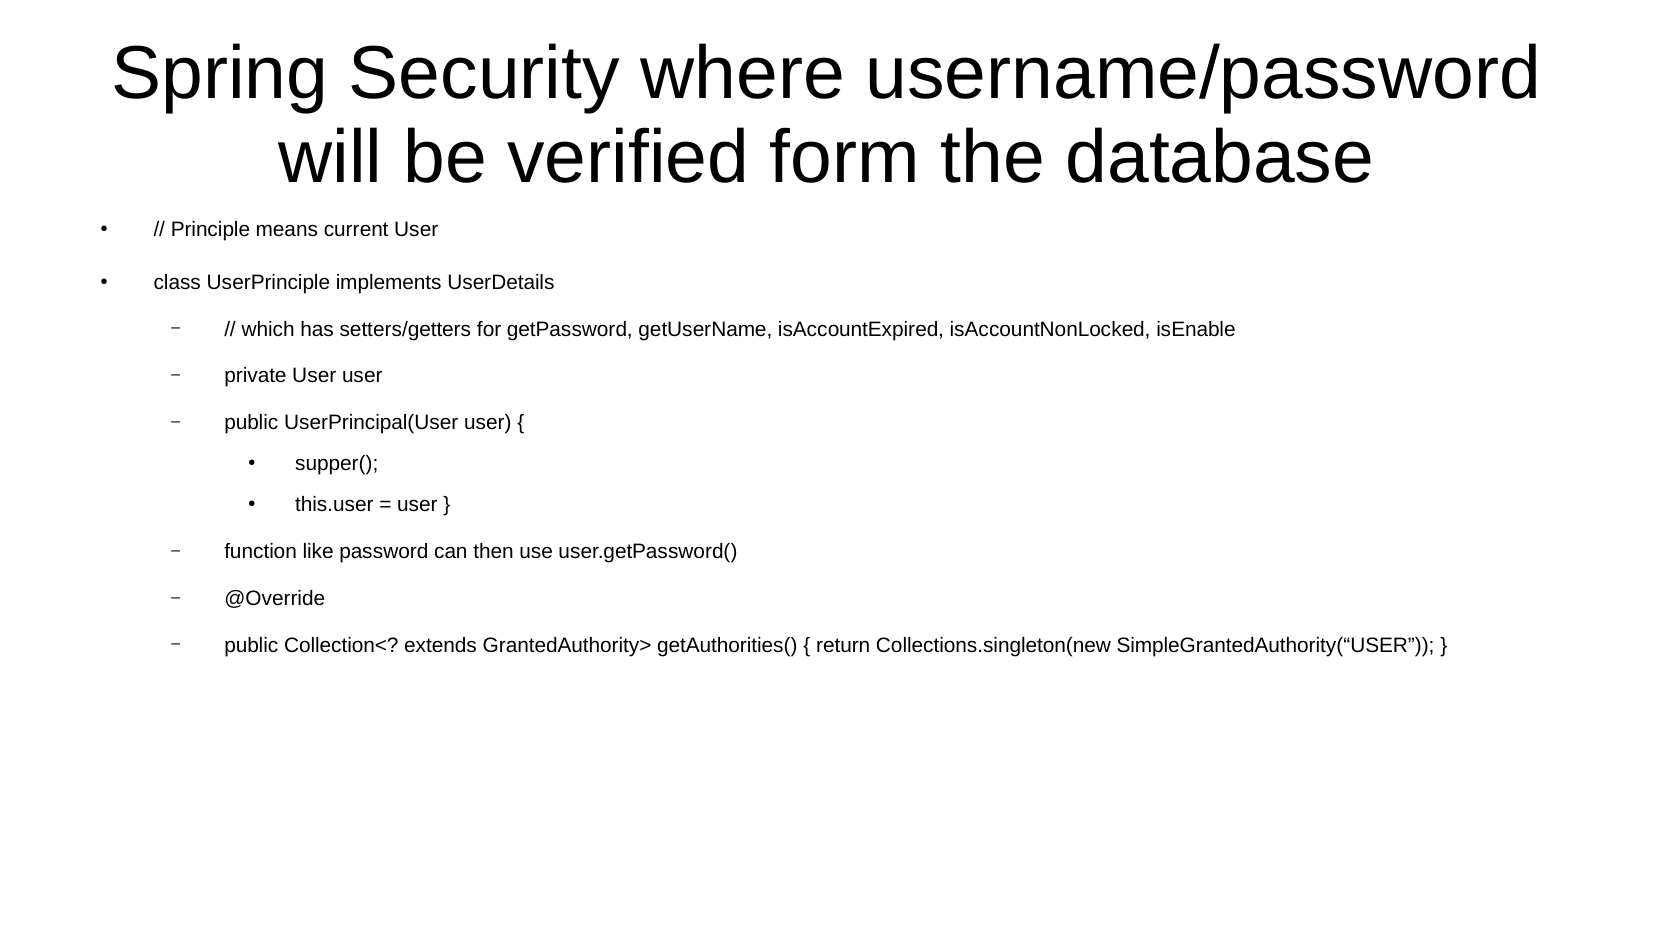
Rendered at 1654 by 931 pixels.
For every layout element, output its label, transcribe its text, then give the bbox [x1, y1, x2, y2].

list // Principle means current User class UserPrinciple implements UserDetails // which has setters/getters for getPassword, getUserName, isAccountExpired, isAccountNonLocked, isEnable private User user public UserPrincipal(User user) { supper(); this.user = user } function like password can then use user.getPassword() @Override public Collection<? extends GrantedAuthority> getAuthorities() { return Collections.singleton(new SimpleGrantedAuthority(“USER”)); } [82, 217, 1621, 916]
title Spring Security where username/password will be verified form the database [82, 30, 1571, 199]
